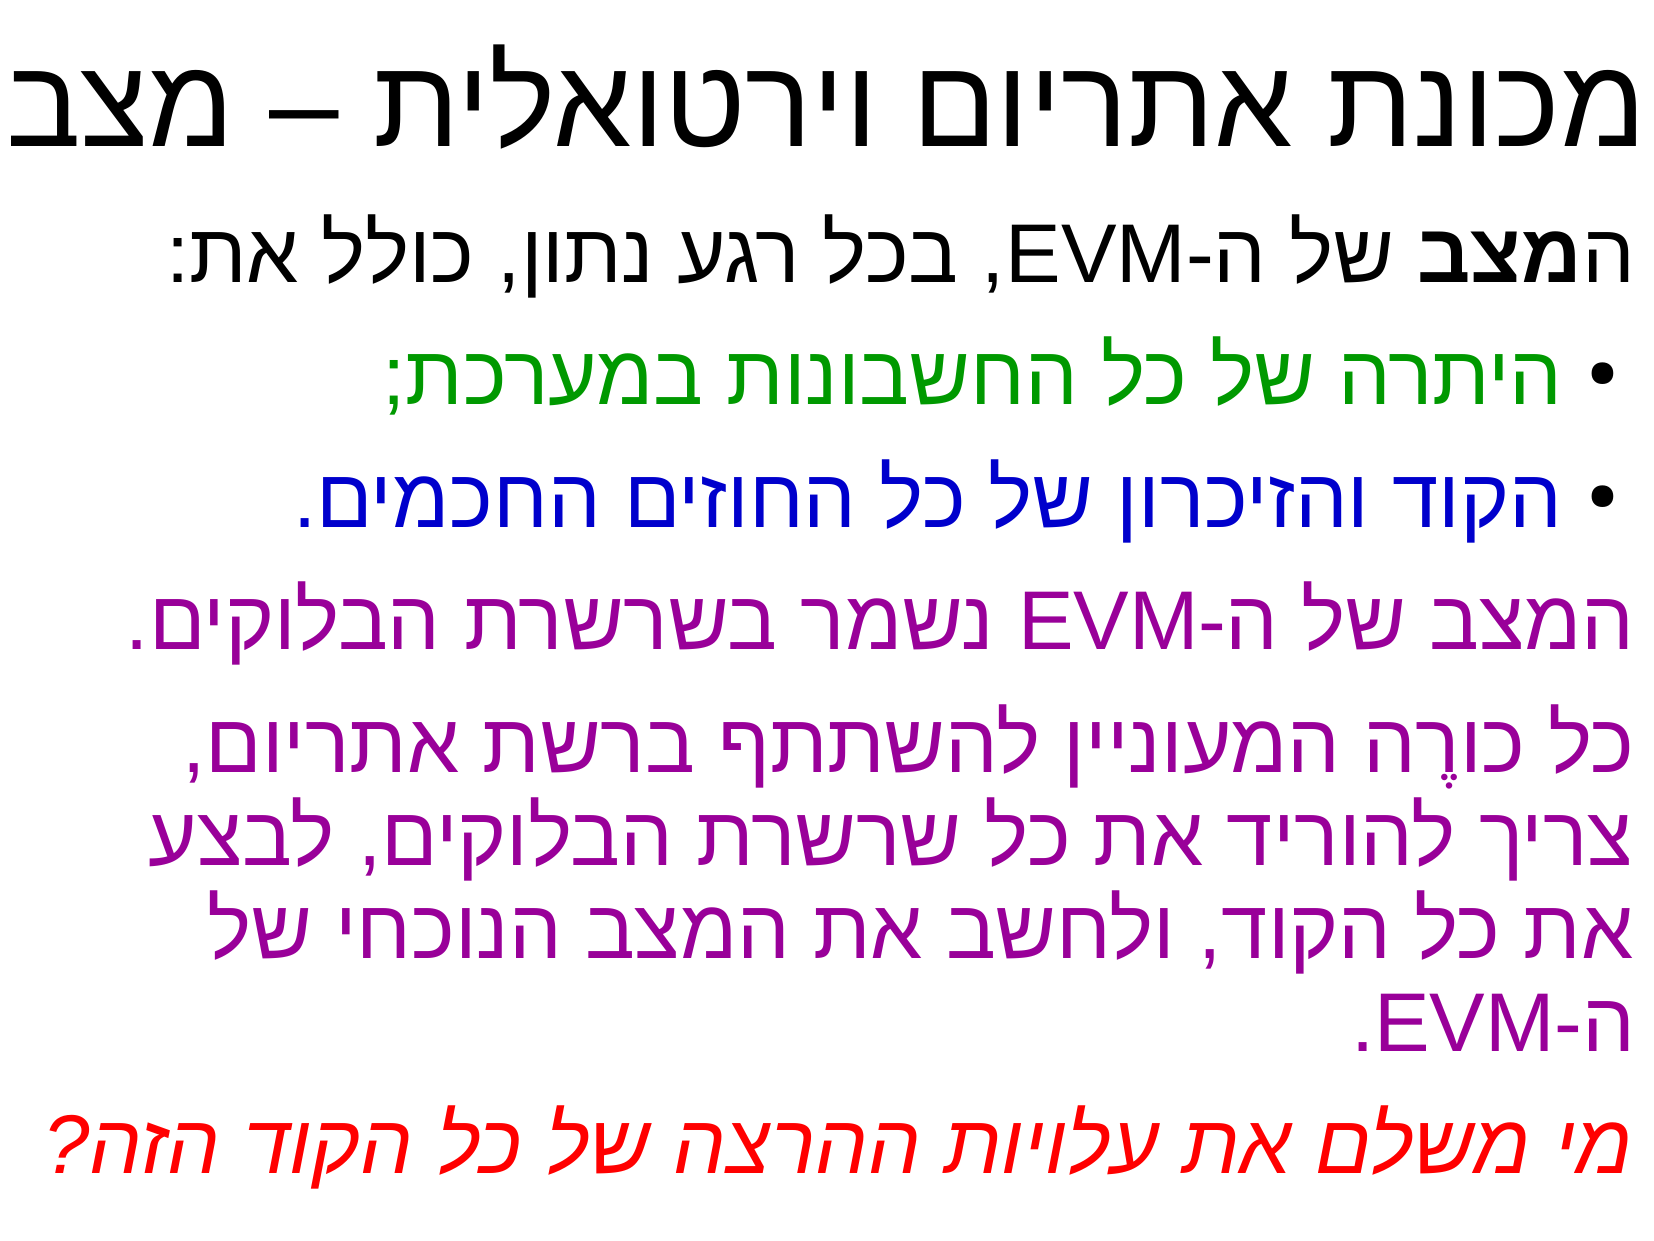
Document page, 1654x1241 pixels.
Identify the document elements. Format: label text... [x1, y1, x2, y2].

list המצב של ה-EVM, בכל רגע נתון, כולל את: היתרה של כל החשבונות במערכת; הקוד והזיכרון של כל החוזים החכמים. המצב של ה-EVM נשמר בשרשרת הבלוקים. כל כורֶה המעוניין להשתתף ברשת אתריום, צריך להוריד את כל שרשרת הבלוקים, לבצע את כל הקוד, ולחשב את המצב הנוכחי של ה-EVM. מי משלם את עלויות ההרצה של כל הקוד הזה? [30, 206, 1636, 1241]
title מכונת אתריום וירטואלית – מצב [0, 0, 1654, 207]
